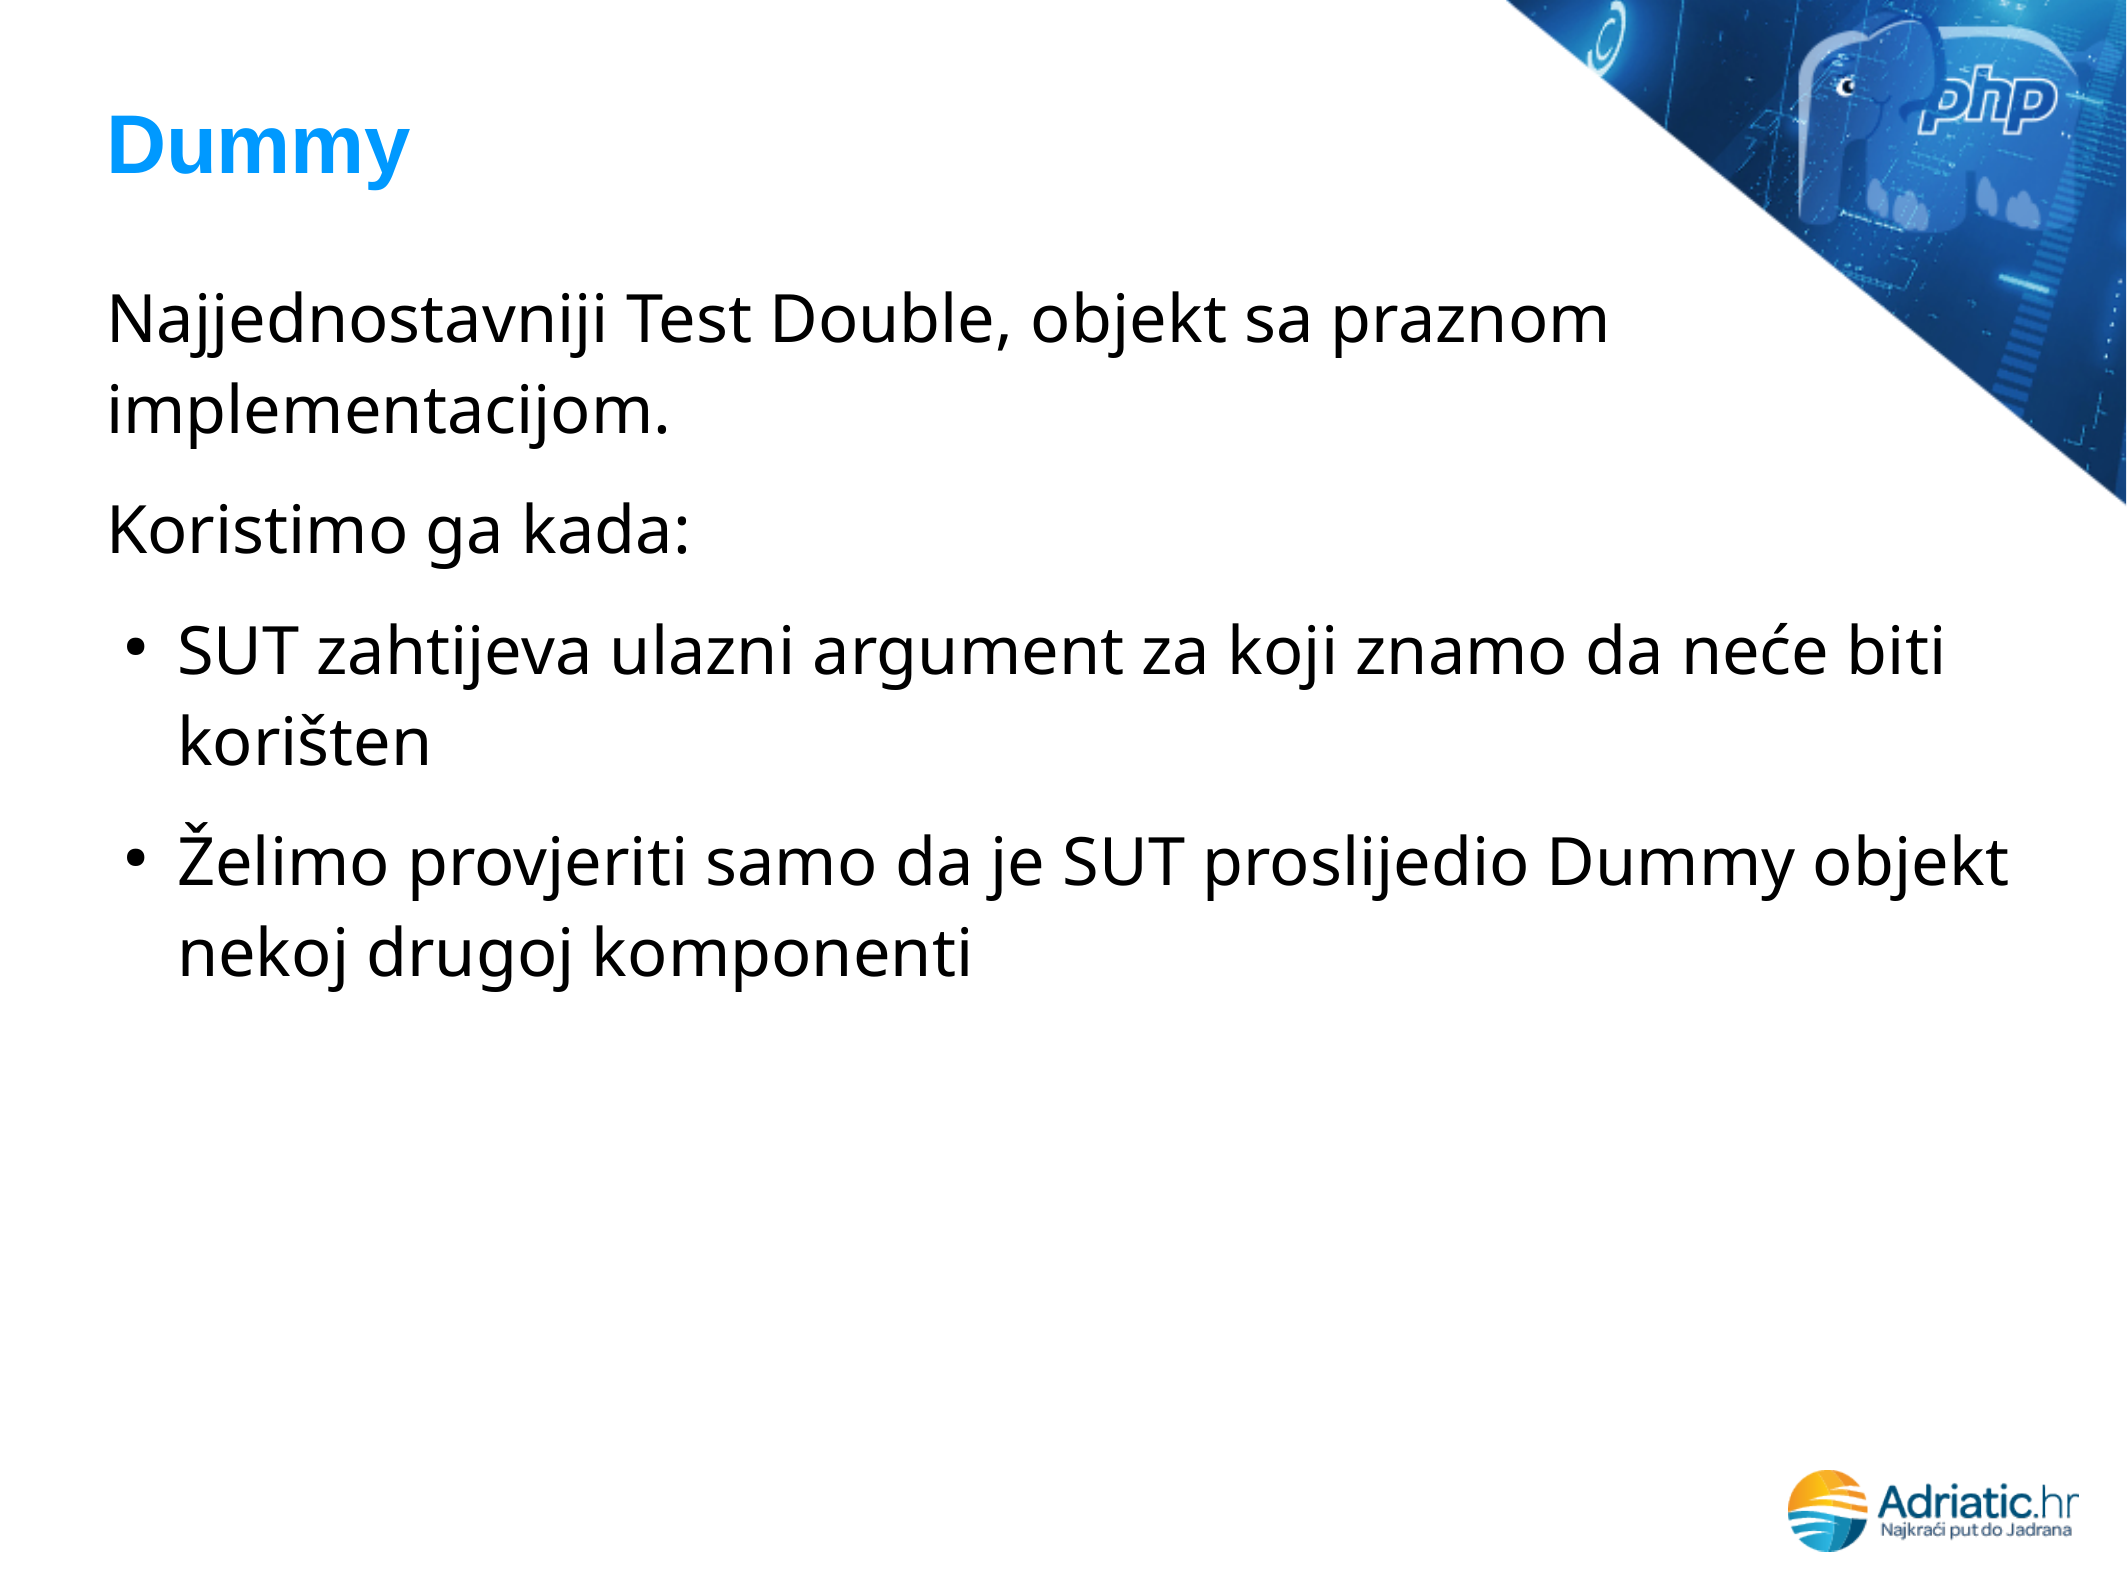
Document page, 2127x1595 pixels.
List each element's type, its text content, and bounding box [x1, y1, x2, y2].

picture [1505, 0, 2127, 625]
title Dummy [106, 70, 1630, 219]
list Najjednostavniji Test Double, objekt sa praznom implementacijom. Koristimo ga kada: SUT zahtijeva ulazni argument za koji znamo da neće biti korišten Želimo provjeriti samo da je SUT proslijedio Dummy objekt nekoj drugoj komponenti [106, 271, 2020, 1453]
picture [1788, 1470, 2079, 1552]
